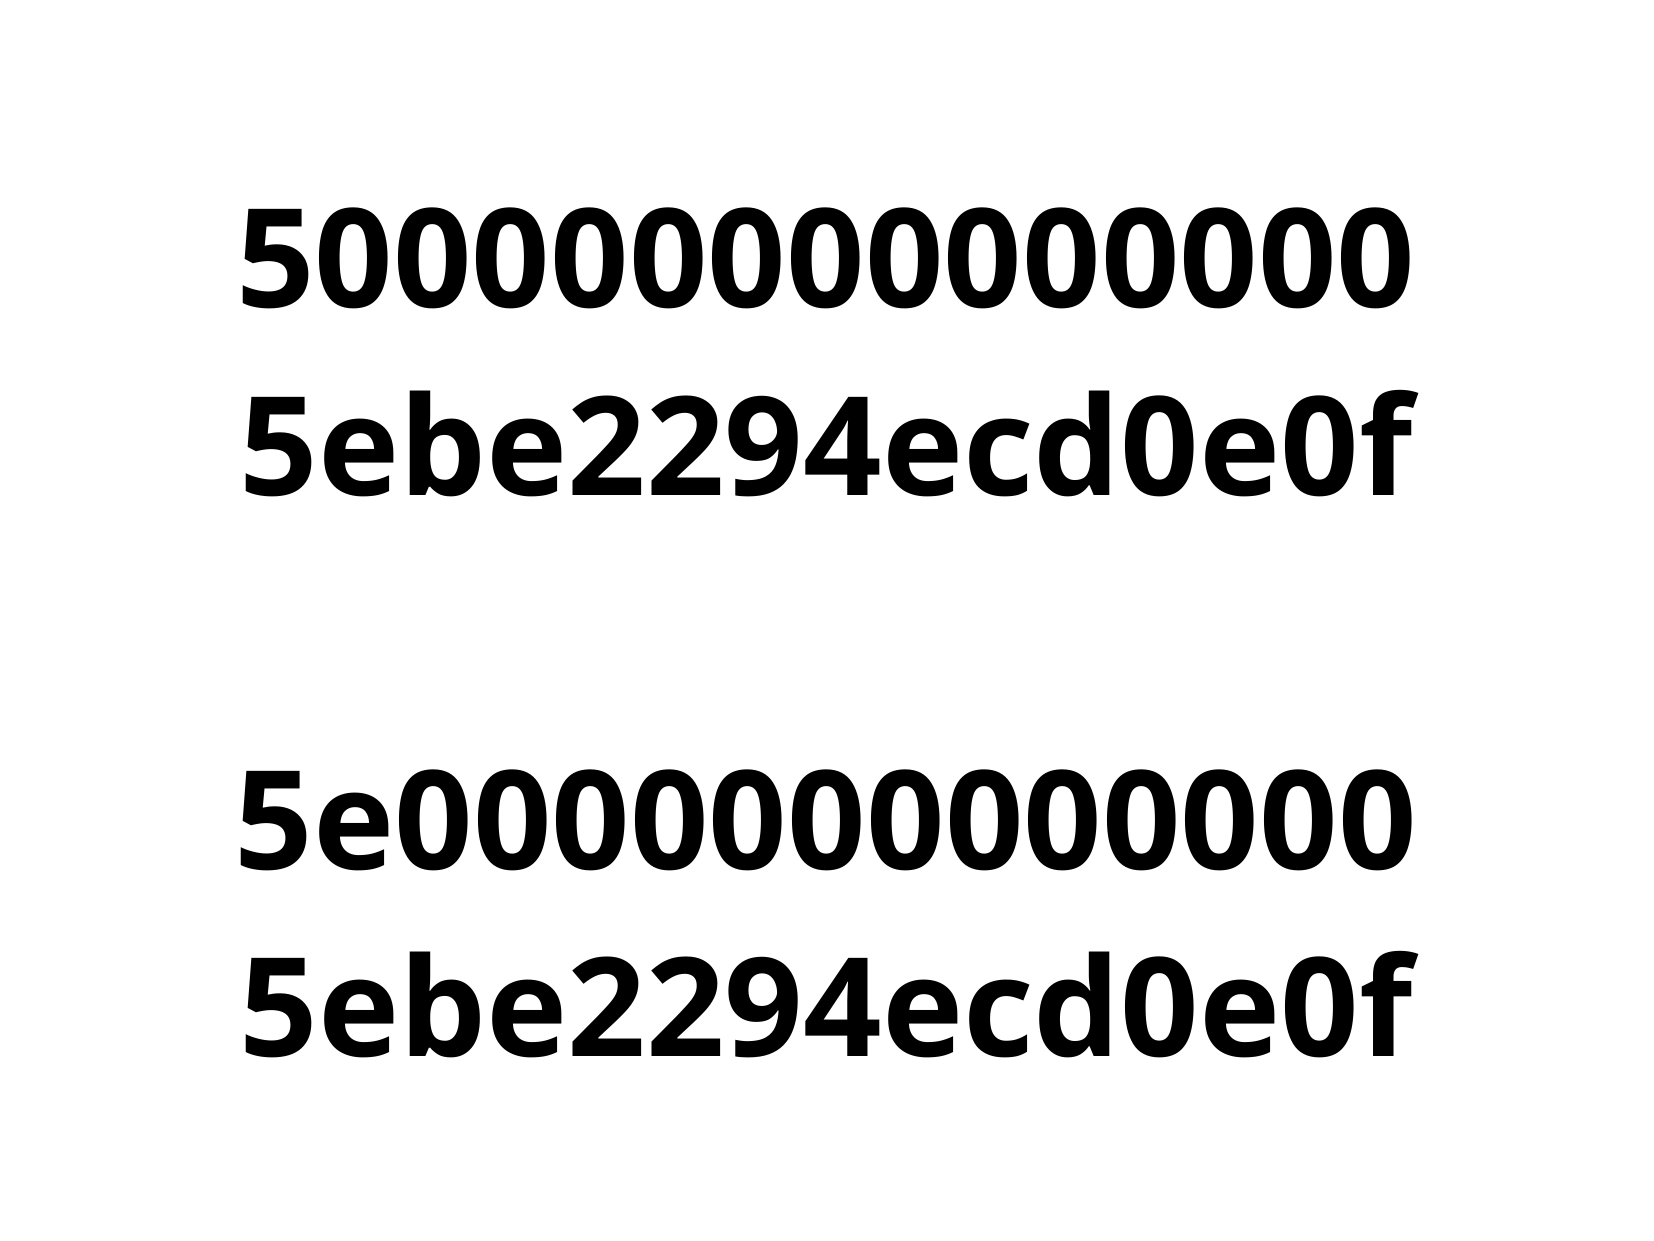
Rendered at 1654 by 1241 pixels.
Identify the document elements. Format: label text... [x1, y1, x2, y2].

subtitle 500000000000000 5ebe2294ecd0e0f 5e0000000000000 5ebe2294ecd0e0f [82, 5, 1571, 1066]
